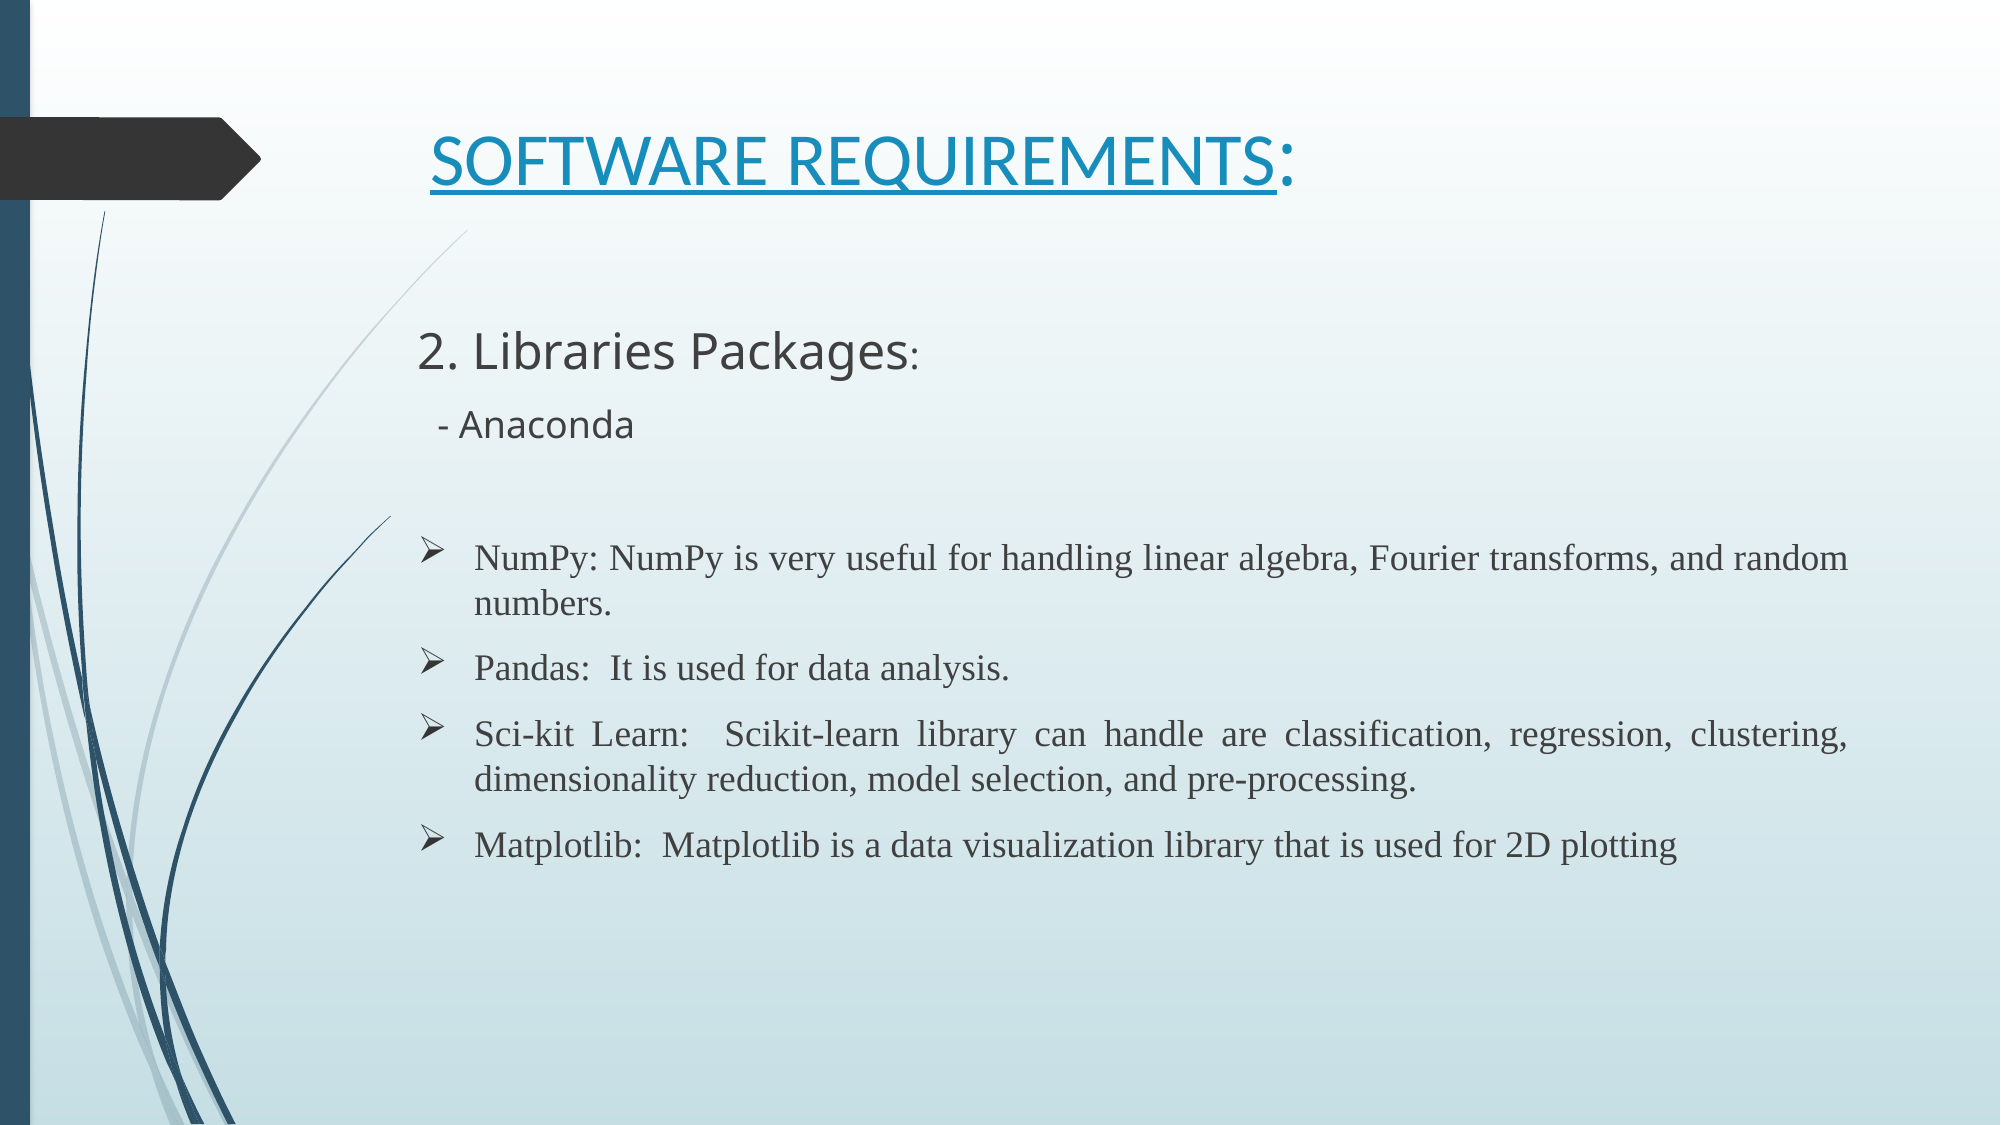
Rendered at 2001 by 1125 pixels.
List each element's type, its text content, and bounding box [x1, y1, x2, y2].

list 2. Libraries Packages: - Anaconda NumPy: NumPy is very useful for handling linear algebra, Fourier transforms, and random numbers. Pandas: It is used for data analysis. Sci-kit Learn: Scikit-learn library can handle are classification, regression, clustering, dimensionality reduction, model selection, and pre-processing. Matplotlib: Matplotlib is a data visualization library that is used for 2D plotting [402, 312, 1866, 1003]
title SOFTWARE REQUIREMENTS: [415, 102, 1878, 276]
